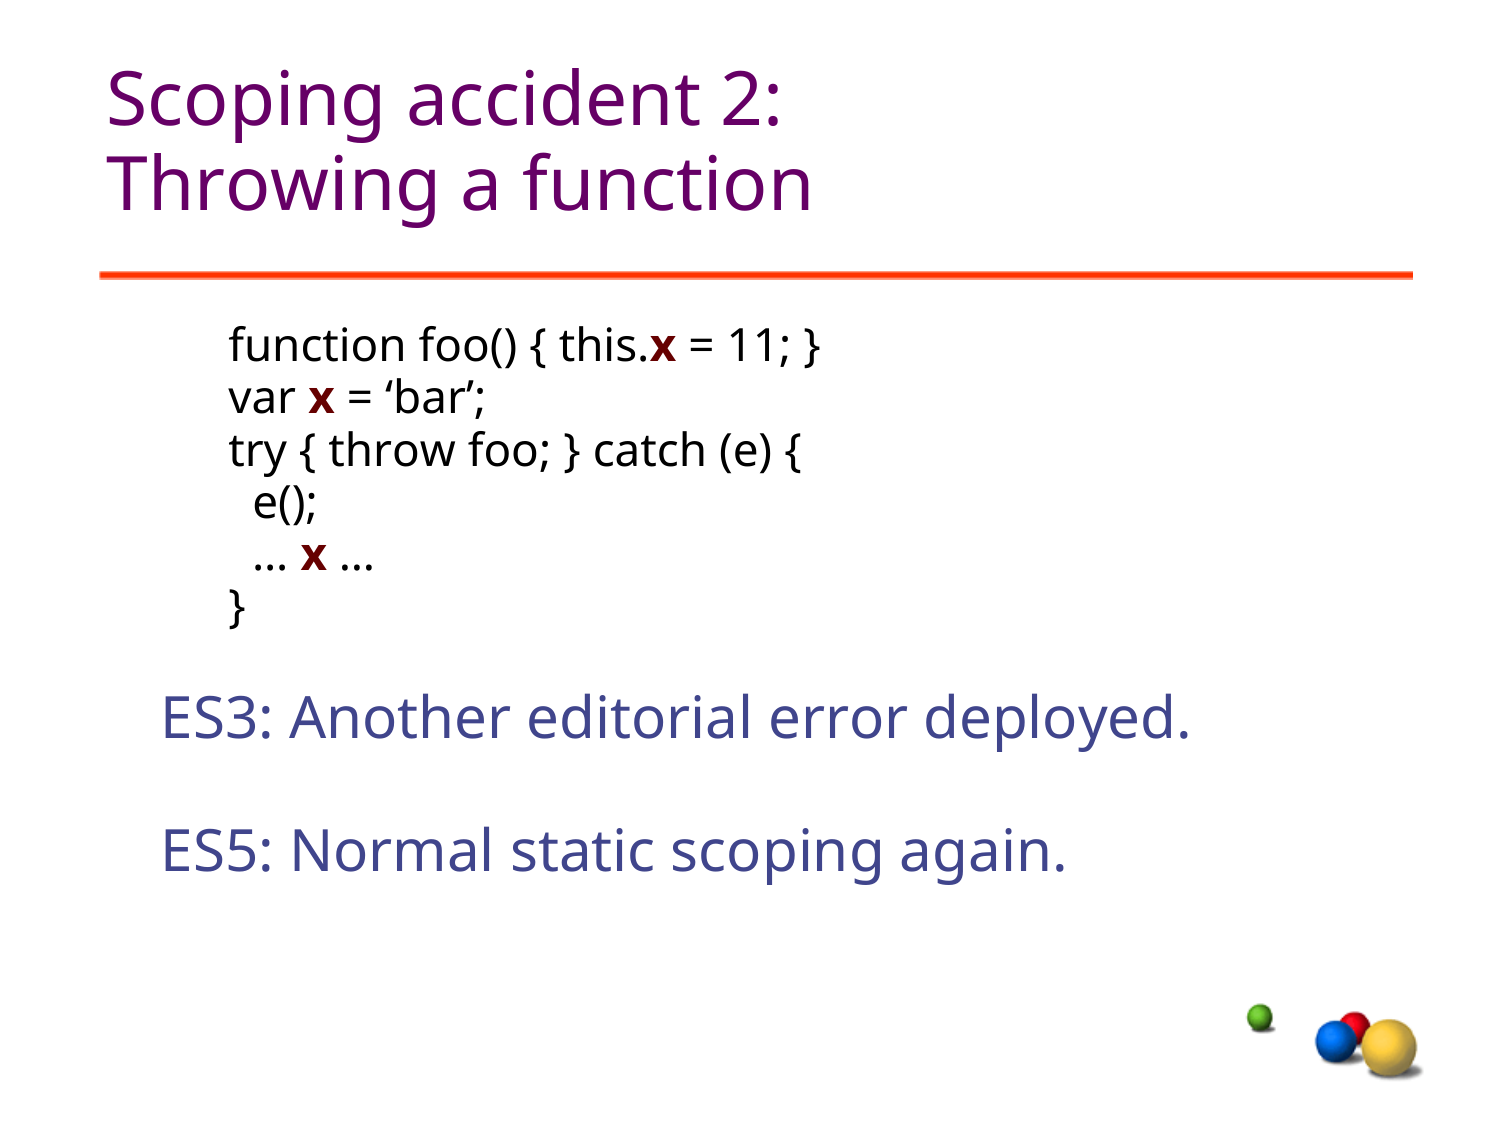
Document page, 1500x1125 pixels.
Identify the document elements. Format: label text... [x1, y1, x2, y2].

title Scoping accident 2: Throwing a function [106, 57, 1369, 231]
picture [1224, 999, 1449, 1083]
subtitle function foo() { this.x = 11; } var x = ‘bar’; try { throw foo; } catch (e) { e(); … x … } ES3: Another editorial error deployed. ES5: Normal static scoping again. [144, 320, 1407, 981]
picture [99, 271, 1413, 280]
